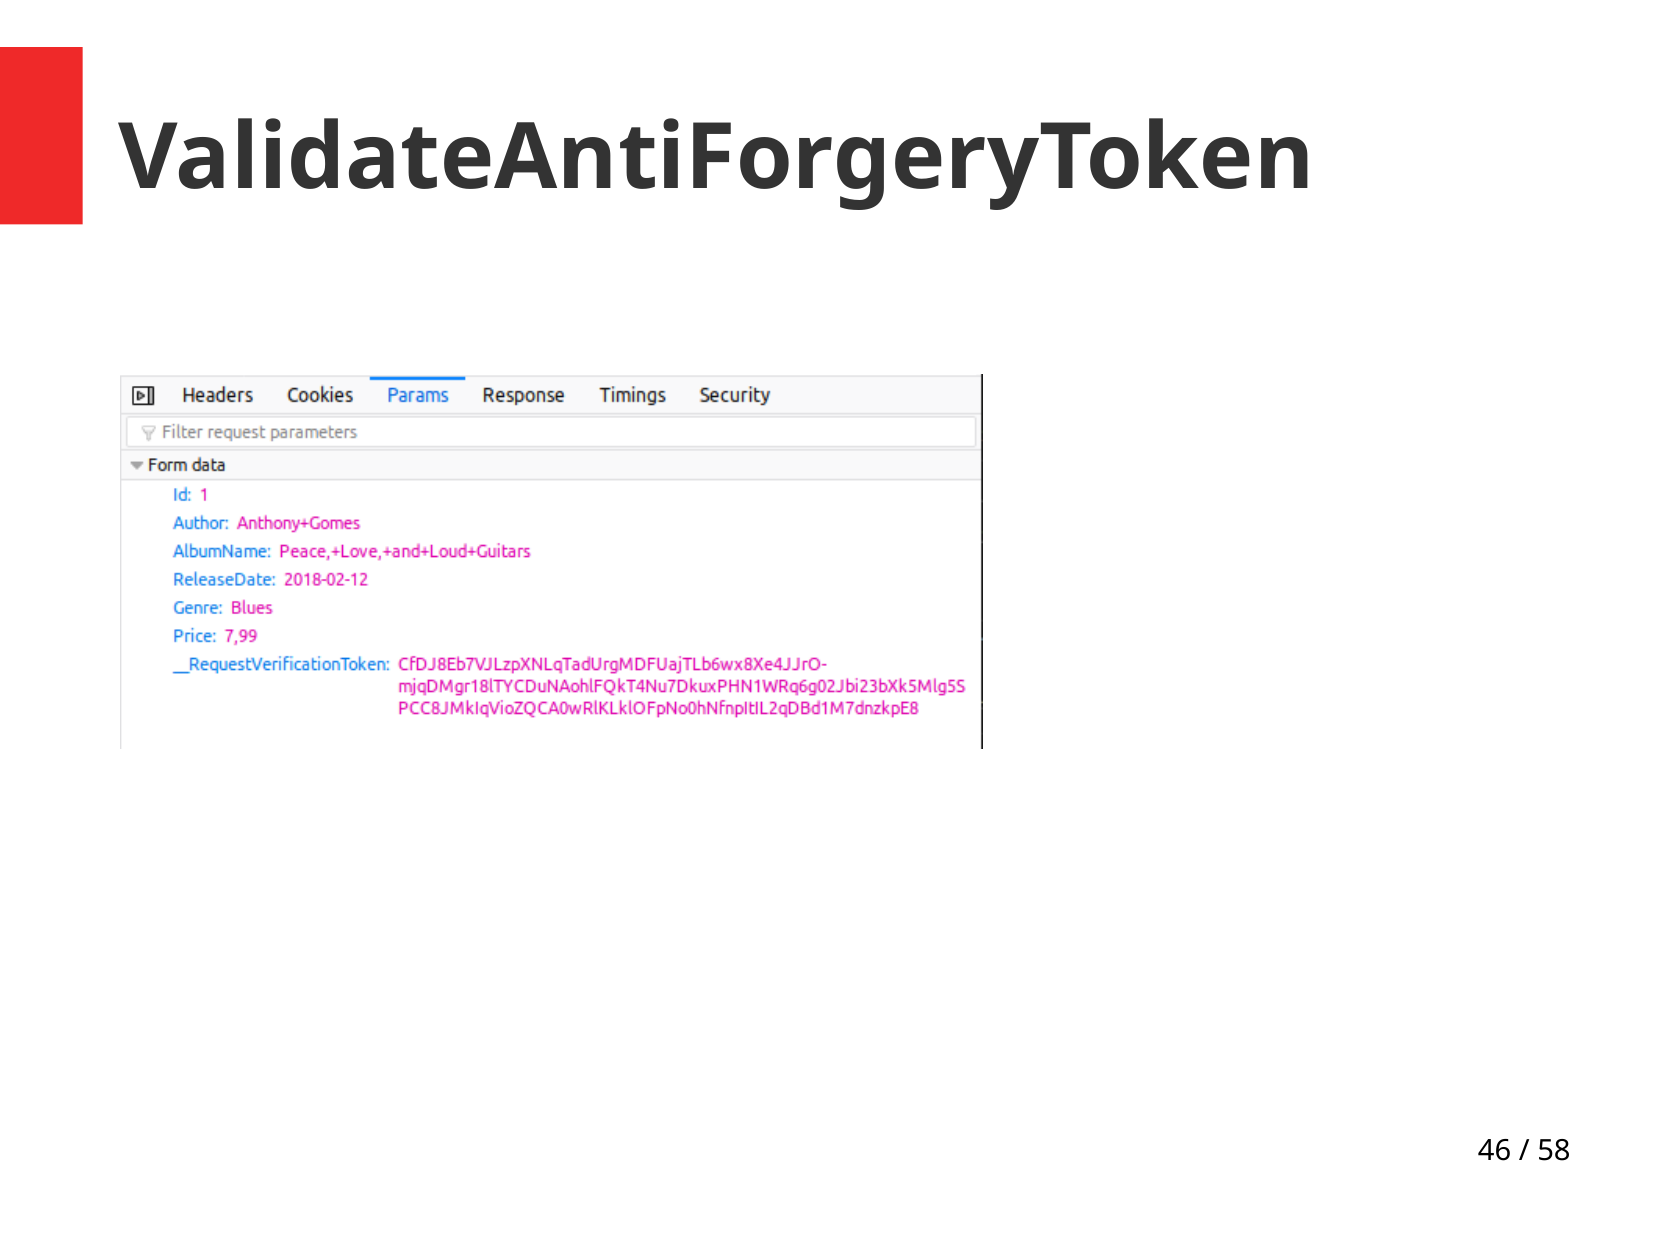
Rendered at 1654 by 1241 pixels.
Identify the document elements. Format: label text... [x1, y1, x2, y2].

picture [120, 374, 983, 749]
title ValidateAntiForgeryToken [118, 49, 1571, 257]
